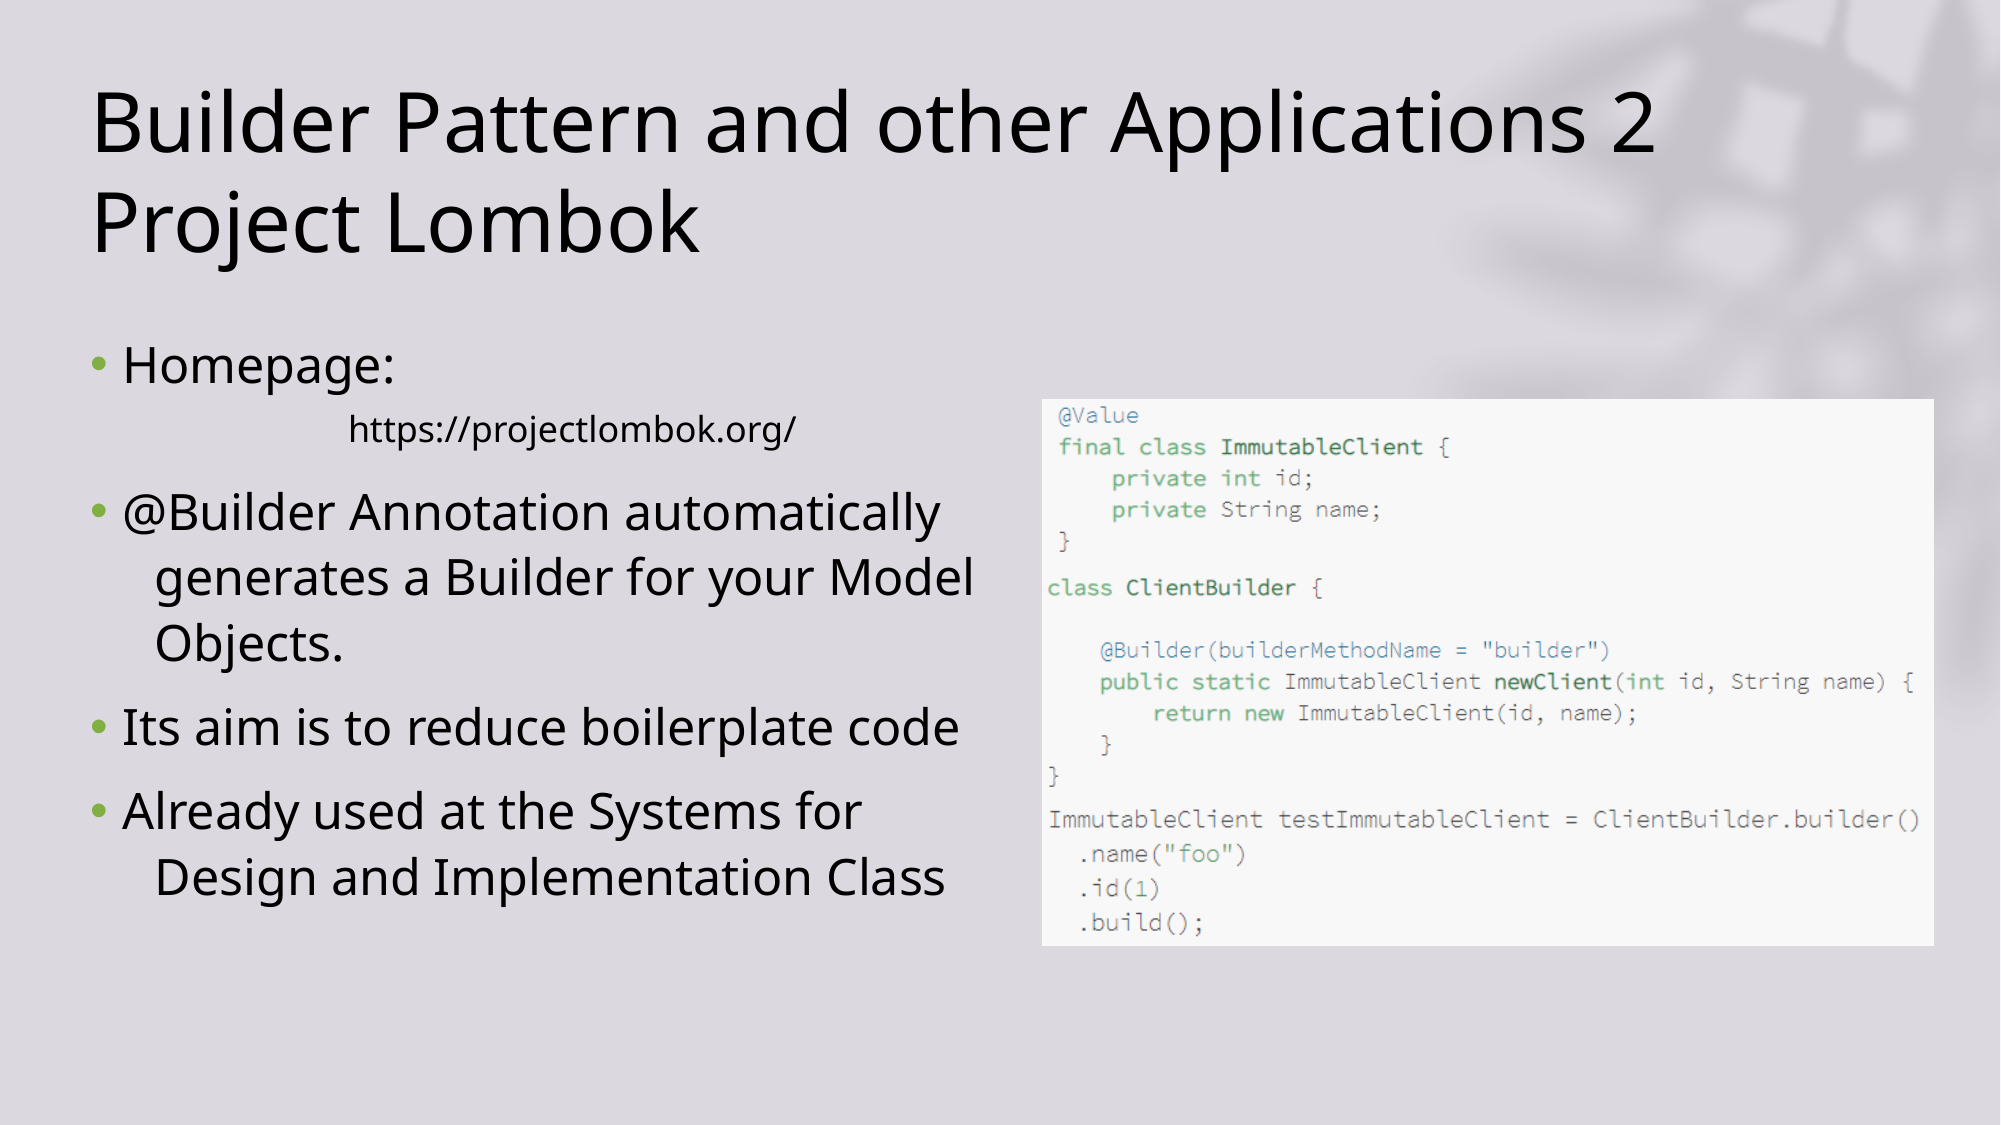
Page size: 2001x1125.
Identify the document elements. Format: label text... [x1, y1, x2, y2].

title Builder Pattern and other Applications 2 Project Lombok [75, 60, 1863, 278]
list Homepage: https://projectlombok.org/ @Builder Annotation automatically generates a Builder for your Model Objects. Its aim is to reduce boilerplate code Already used at the Systems for Design and Implementation Class [75, 319, 1000, 1009]
picture [1042, 399, 1934, 946]
